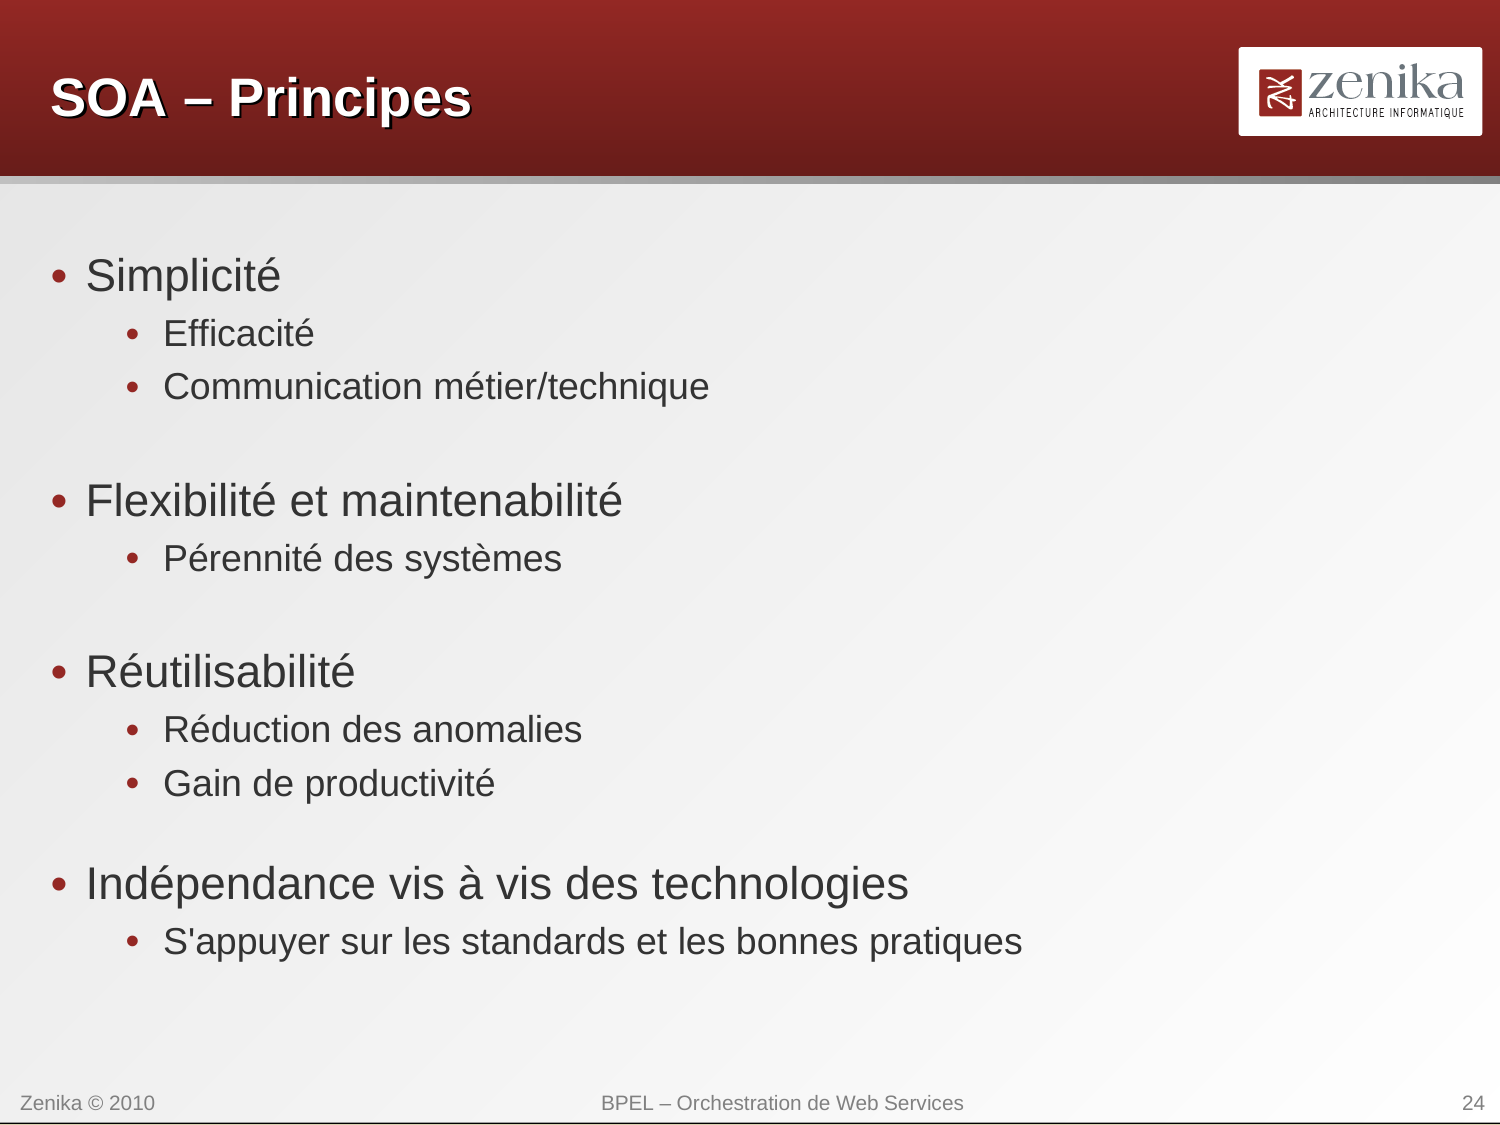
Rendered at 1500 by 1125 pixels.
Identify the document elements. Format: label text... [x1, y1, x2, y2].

picture [1257, 58, 1464, 125]
title SOA – Principes [50, 15, 1206, 180]
list Simplicité Efficacité Communication métier/technique Flexibilité et maintenabilité Pérennité des systèmes Réutilisabilité Réduction des anomalies Gain de productivité Indépendance vis à vis des technologies S'appuyer sur les standards et les bonnes pratiques [50, 249, 1435, 1064]
